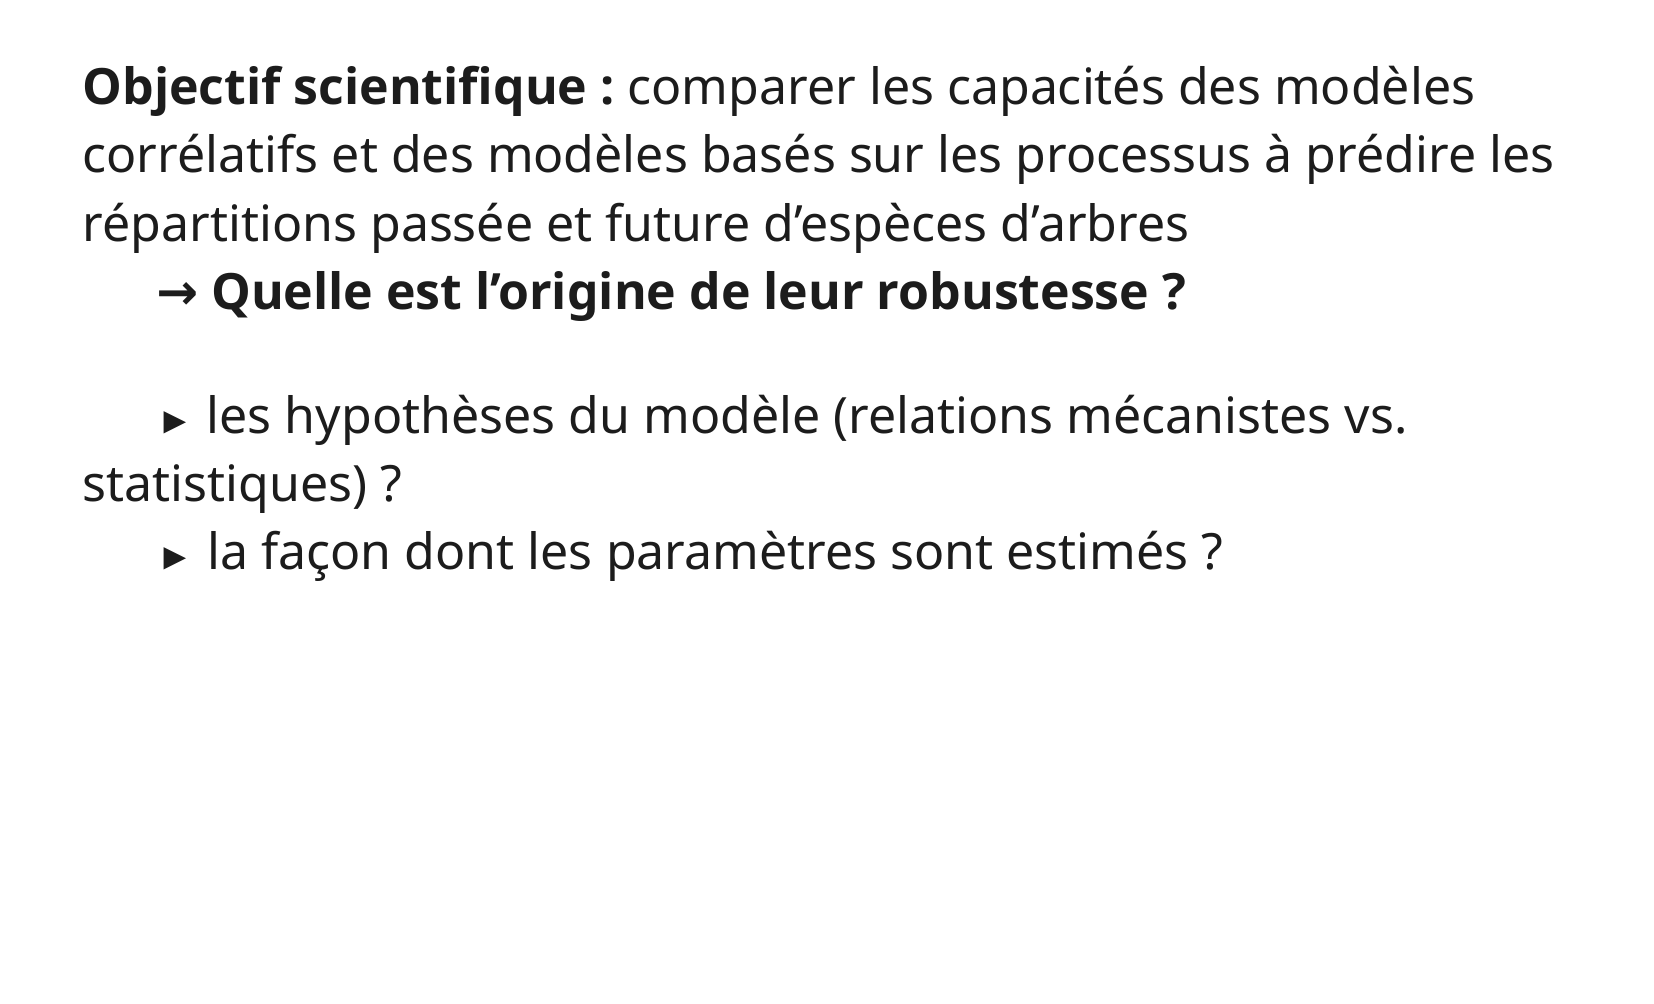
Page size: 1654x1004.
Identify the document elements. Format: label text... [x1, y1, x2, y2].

subtitle Objectif scientifique : comparer les capacités des modèles corrélatifs et des modèles basés sur les processus à prédire les répartitions passée et future d’espèces d’arbres → Quelle est l’origine de leur robustesse ? ► les hypothèses du modèle (relations mécanistes vs. statistiques) ? ► la façon dont les paramètres sont estimés ? [82, 50, 1571, 968]
